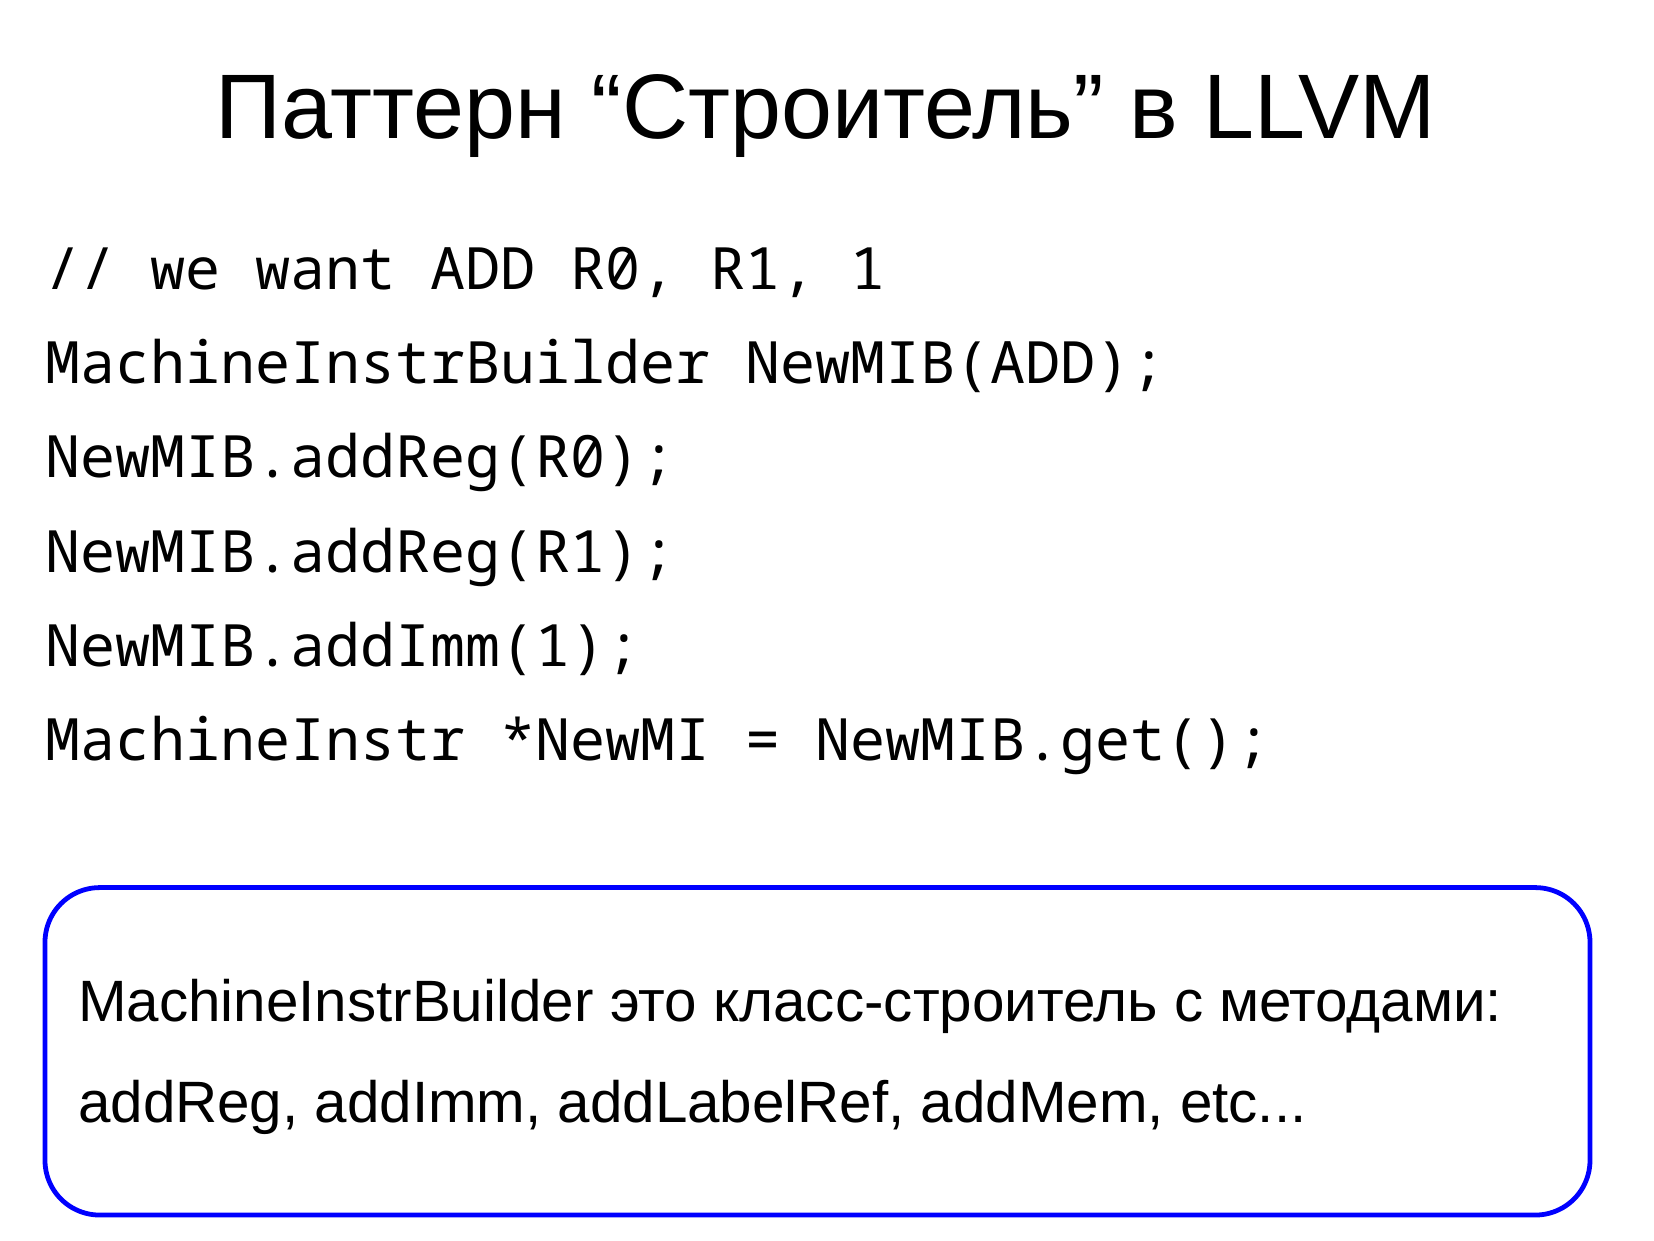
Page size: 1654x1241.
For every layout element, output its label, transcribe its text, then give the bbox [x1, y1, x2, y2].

text_box MachineInstrBuilder это класс-строитель с методами: addReg, addImm, addLabelRef, addMem, etc... [45, 887, 1591, 1216]
list // we want ADD R0, R1, 1 MachineInstrBuilder NewMIB(ADD); NewMIB.addReg(R0); NewMIB.addReg(R1); NewMIB.addImm(1); MachineInstr *NewMI = NewMIB.get(); [45, 227, 1583, 822]
title Паттерн “Строитель” в LLVM [82, 2, 1571, 211]
